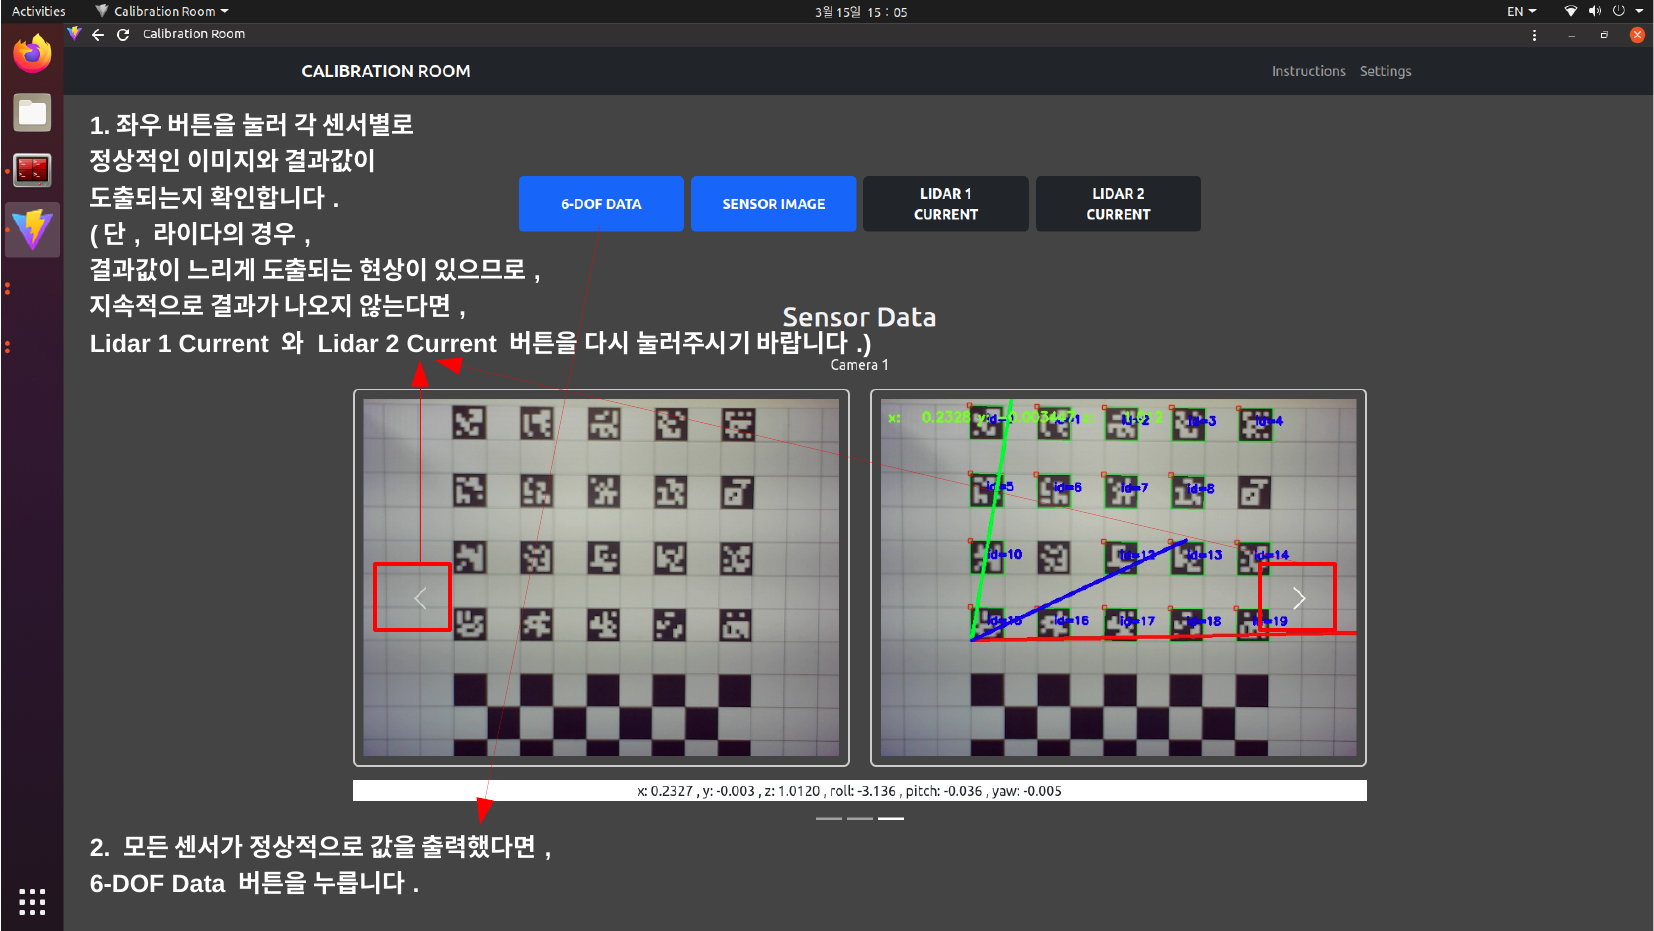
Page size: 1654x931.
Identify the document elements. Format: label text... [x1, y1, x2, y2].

picture [1, 0, 1654, 931]
text_box 2. 모든 센서가 정상적으로 값을 출력했다면, 6-DOF Data 버튼을 누릅니다. [75, 809, 601, 918]
text_box 1.좌우 버튼을 눌러 각 센서별로 정상적인 이미지와 결과값이 도출되는지 확인합니다. (단, 라이다의 경우, 결과값이 느리게 도출되는 현상이 있으므로, 지속적으로 결과가 나오지 않는다면, Lidar 1 Current 와 Lidar 2 Current 버튼을 다시 눌러주시기 바랍니다.) [75, 150, 601, 316]
